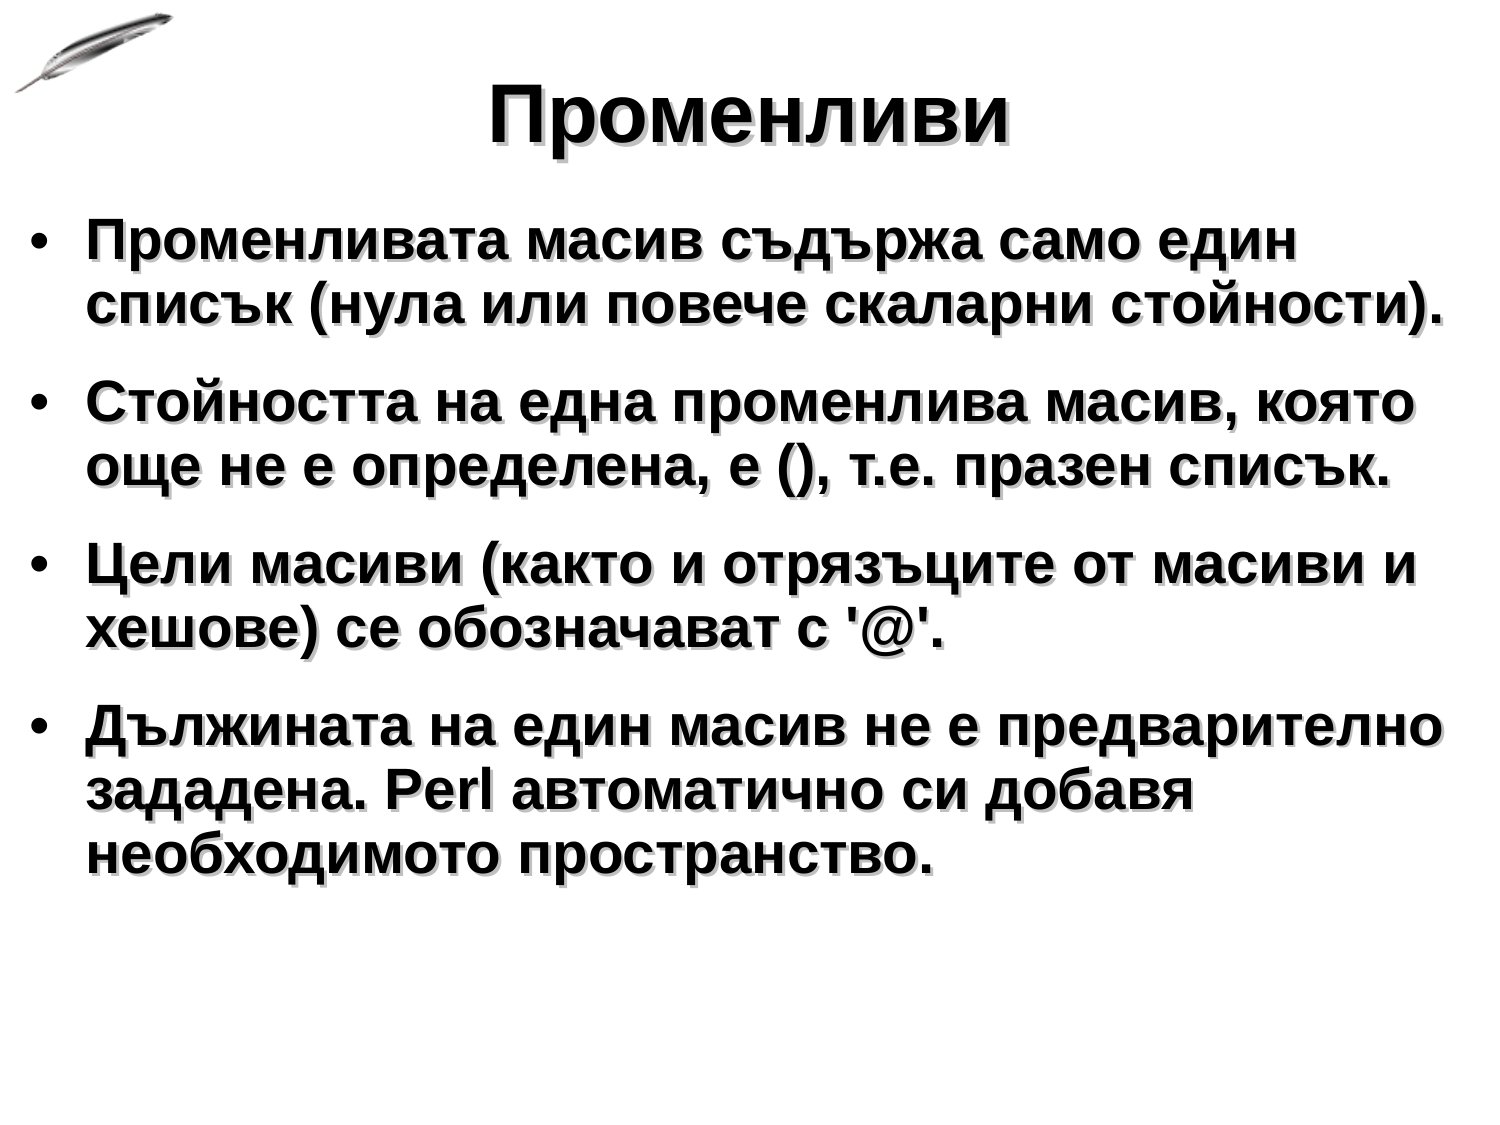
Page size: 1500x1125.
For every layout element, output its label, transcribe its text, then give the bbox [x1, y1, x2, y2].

picture [11, 11, 179, 95]
list Променливата масив съдържа само един списък (нула или повече скаларни стойности). Стойността на една променлива масив, която още не е определена, е (), т.е. празен списък. Цели масиви (както и отрязъците от масиви и хешове) се обозначават с '@'. Дължината на един масив не е предварително зададена. Perl автоматично си добавя необходимото пространство. [29, 207, 1500, 1084]
title Променливи [380, 0, 1120, 207]
